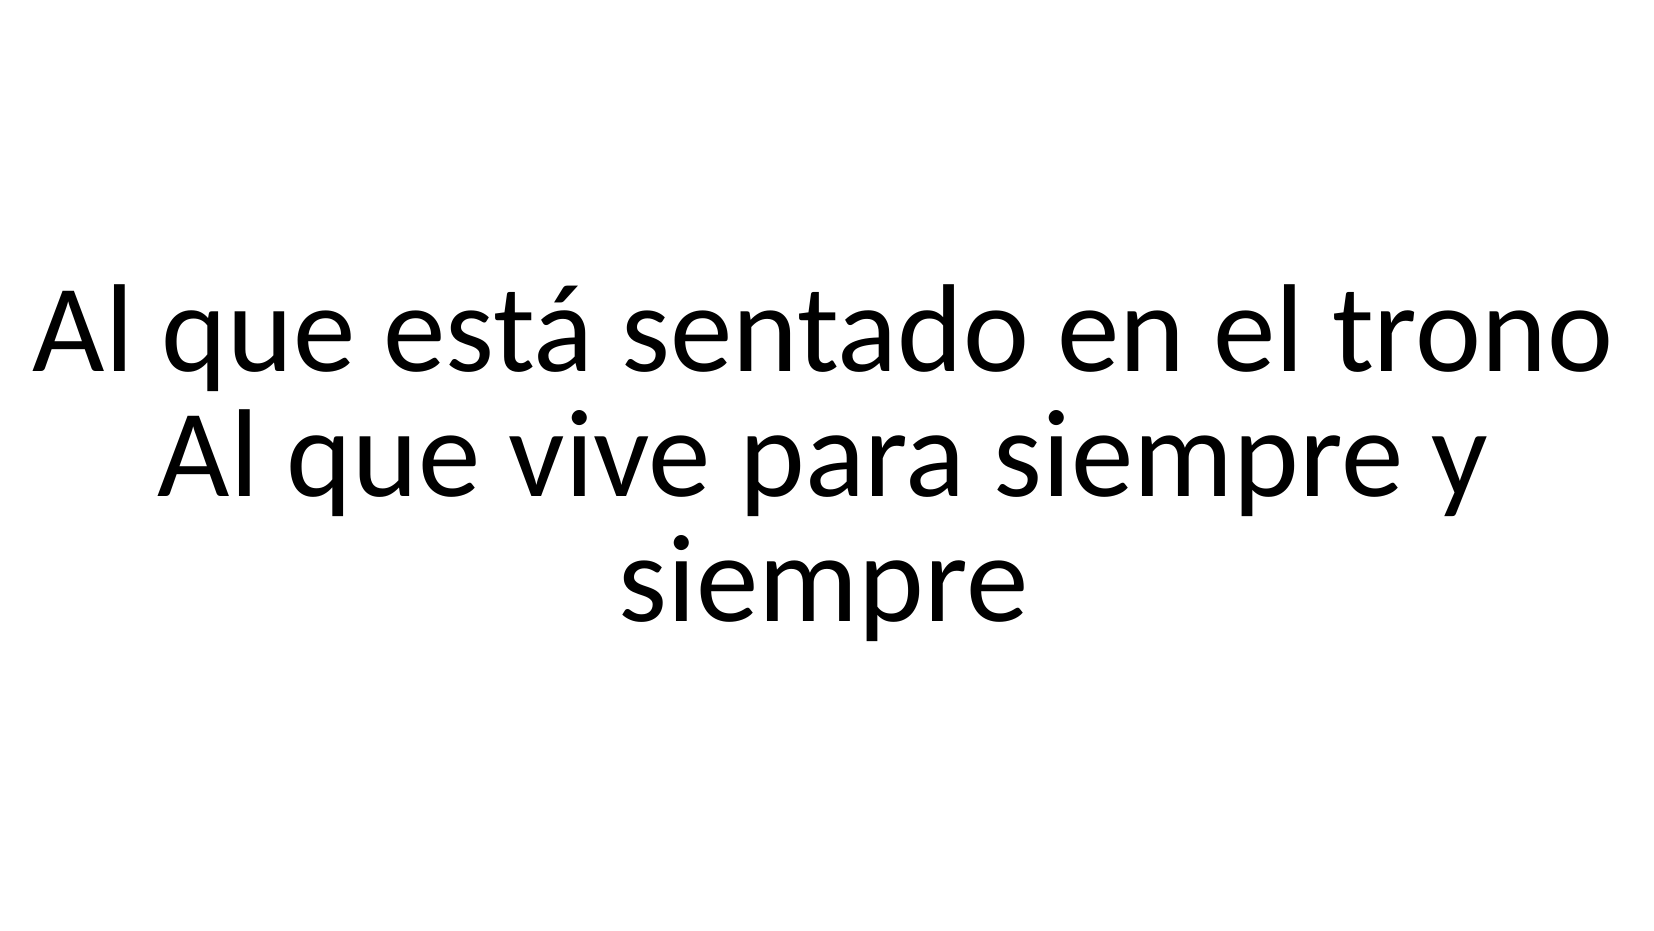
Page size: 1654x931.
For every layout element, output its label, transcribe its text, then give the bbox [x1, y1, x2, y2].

title Al que está sentado en el trono Al que vive para siempre y siempre [0, 0, 1654, 931]
